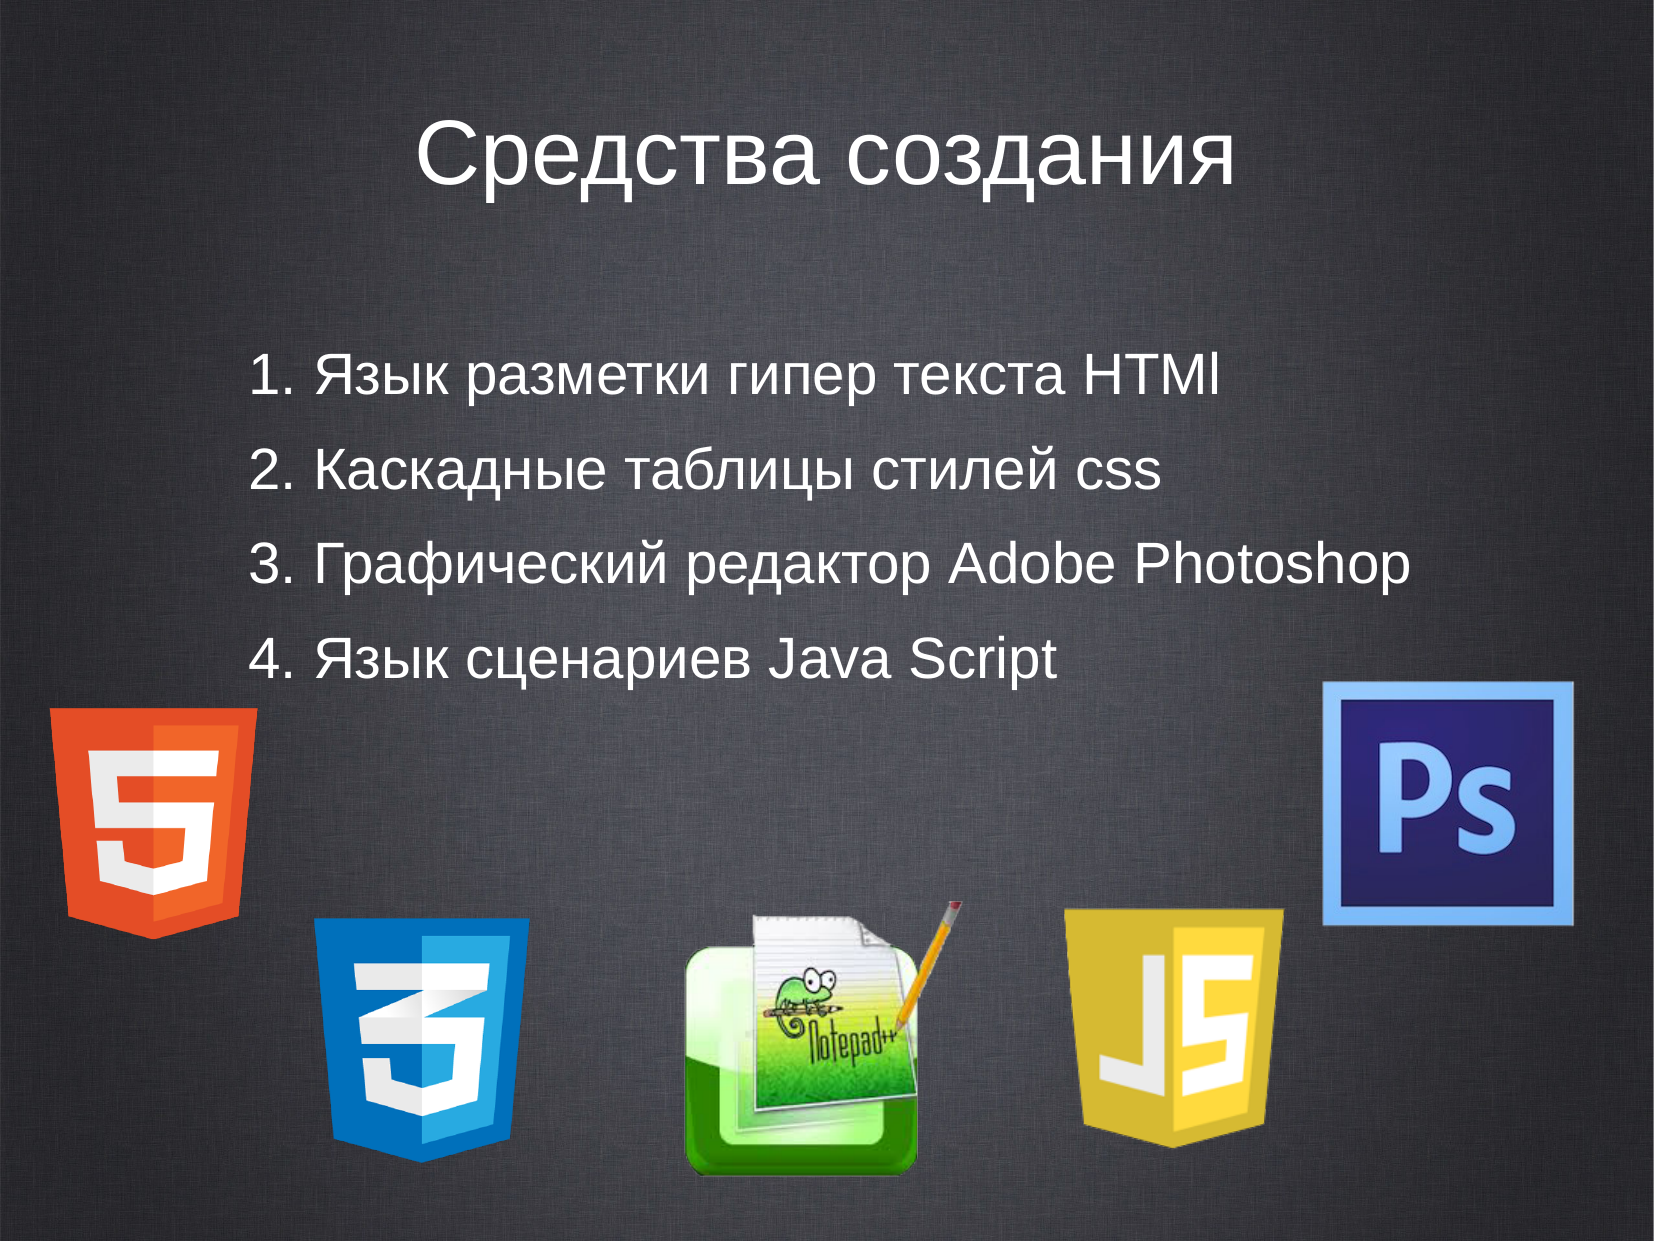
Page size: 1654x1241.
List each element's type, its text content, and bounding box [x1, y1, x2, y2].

list 1. Язык разметки гипер текста HTMl 2. Каскадные таблицы стилей css 3. Графический редактор Adobe Photoshop 4. Язык сценариев Java Script [248, 341, 1453, 733]
picture [0, 0, 1654, 1241]
title Средства создания [82, 49, 1571, 257]
